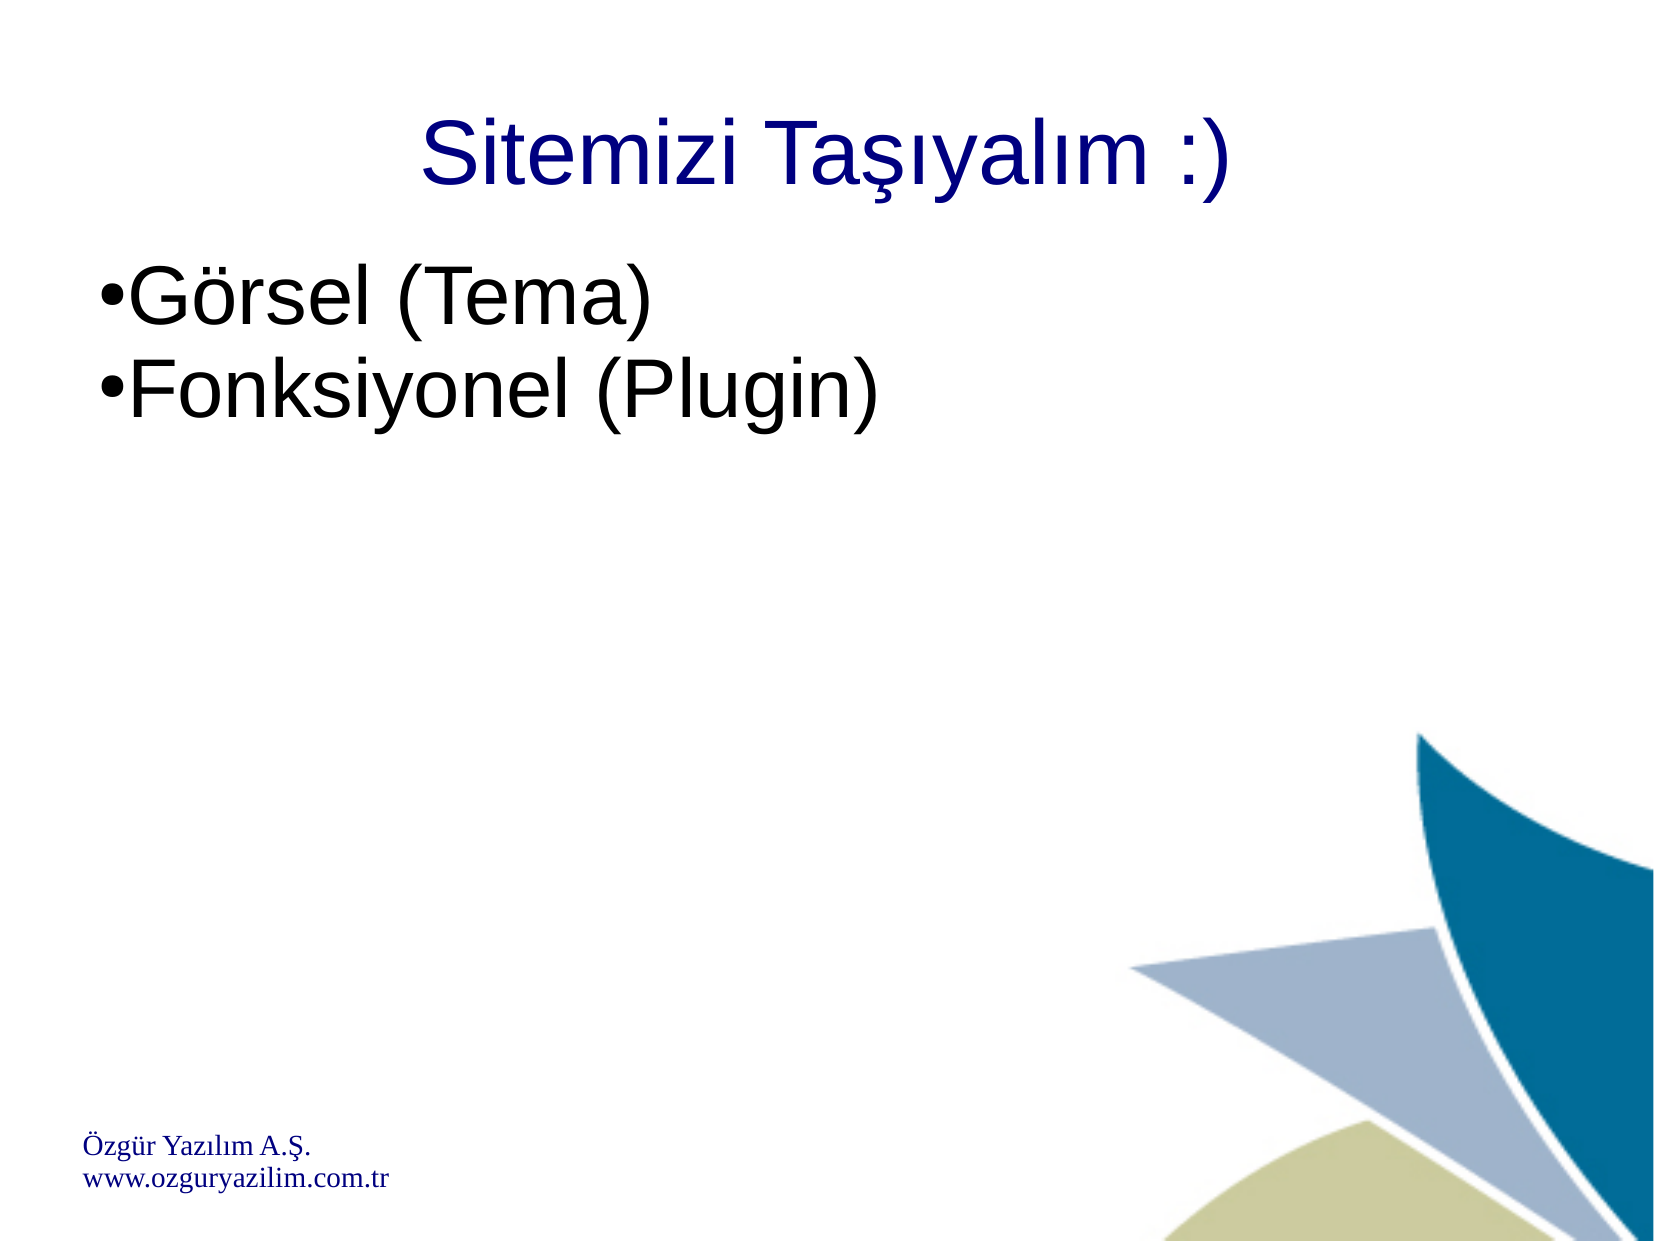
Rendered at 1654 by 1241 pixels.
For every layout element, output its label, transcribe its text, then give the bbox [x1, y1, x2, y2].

text_box Görsel (Tema) Fonksiyonel (Plugin) [82, 242, 1536, 591]
picture [1062, 708, 1654, 1241]
title Sitemizi Taşıyalım :) [82, 49, 1571, 257]
